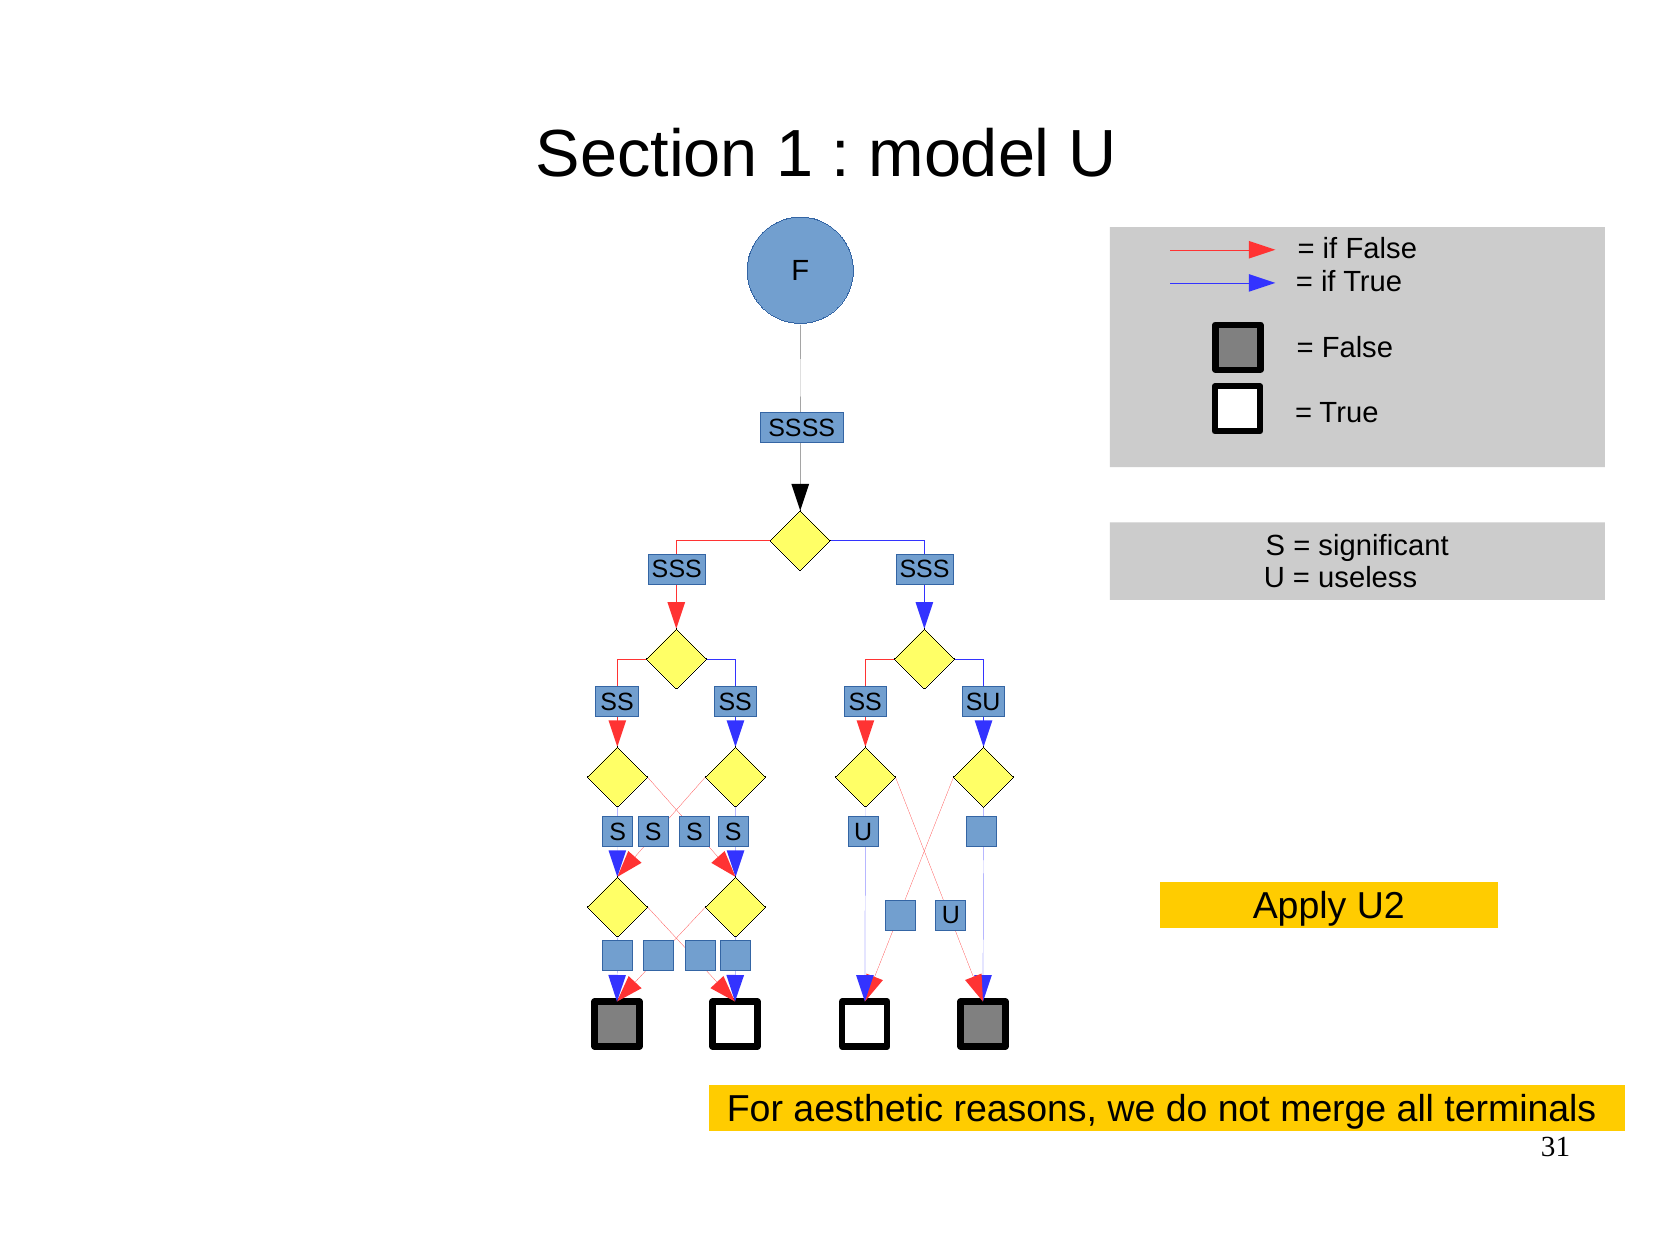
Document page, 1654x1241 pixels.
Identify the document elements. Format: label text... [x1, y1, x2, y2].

text_box U [848, 816, 879, 847]
text_box [894, 628, 955, 689]
text_box For aesthetic reasons, we do not merge all terminals [709, 1085, 1625, 1131]
text_box [1215, 386, 1261, 432]
text_box [835, 746, 896, 807]
text_box SU [962, 686, 1005, 717]
text_box [1215, 324, 1261, 370]
text_box S [638, 816, 669, 847]
text_box [685, 940, 716, 971]
text_box SSS [648, 554, 706, 585]
title Section 1 : model U [82, 49, 1571, 257]
text_box SSS [896, 554, 954, 585]
text_box [594, 1001, 640, 1047]
text_box SSSS [760, 412, 844, 443]
text_box [705, 746, 766, 807]
text_box [960, 1001, 1006, 1047]
text_box U [935, 900, 966, 931]
text_box S [718, 816, 749, 847]
text_box [712, 1001, 758, 1047]
text_box S [602, 816, 633, 847]
text_box [602, 940, 633, 971]
text_box [770, 510, 831, 571]
text_box [643, 940, 674, 971]
text_box S = significant U = useless [1109, 522, 1605, 600]
text_box = if False = if True = False = True [1109, 227, 1605, 468]
text_box [953, 746, 1014, 808]
text_box [646, 628, 707, 689]
text_box [587, 876, 648, 937]
text_box SS [595, 686, 639, 717]
text_box SS [844, 686, 887, 717]
text_box S [679, 816, 710, 847]
text_box [842, 1001, 888, 1047]
text_box Apply U2 [1160, 882, 1498, 928]
text_box F [747, 257, 854, 324]
text_box [720, 940, 751, 971]
text_box SS [714, 686, 757, 717]
text_box [587, 746, 648, 807]
text_box [705, 876, 766, 937]
text_box [885, 900, 916, 931]
text_box [966, 816, 997, 847]
